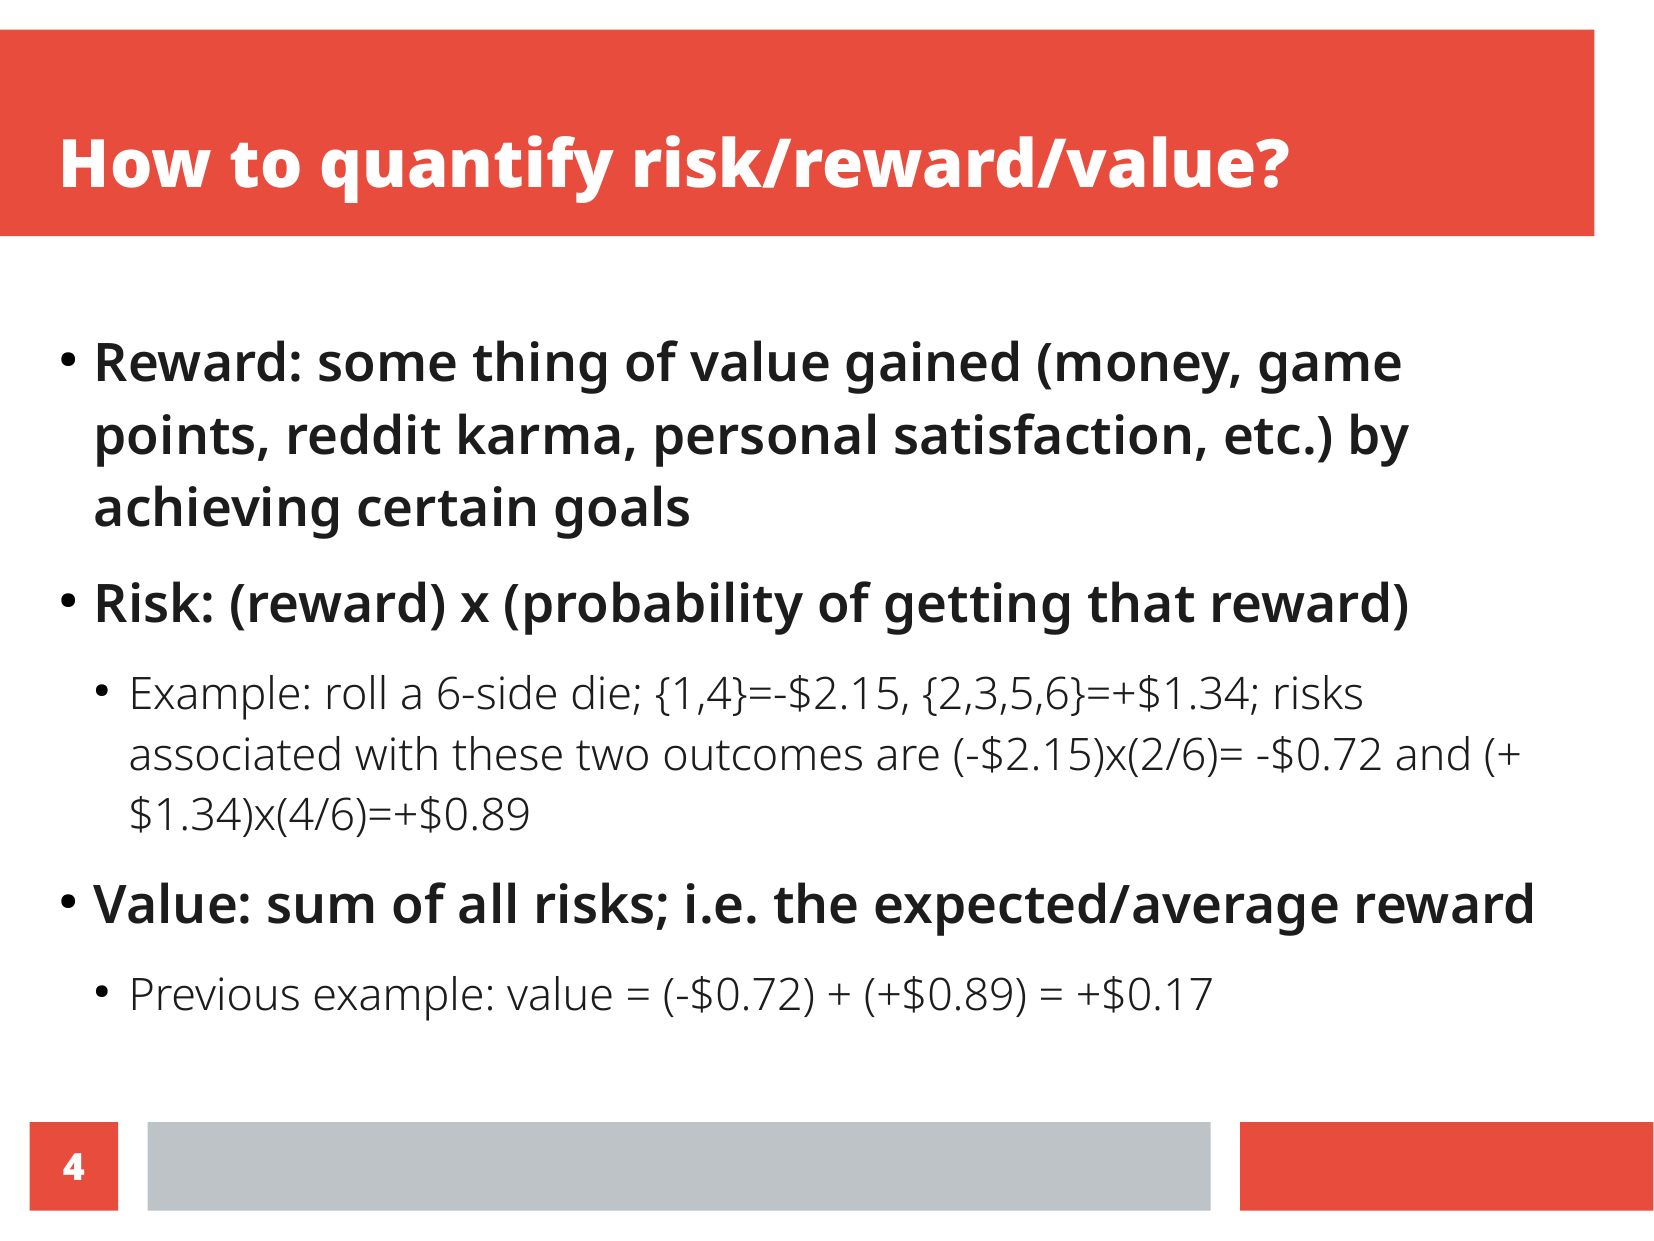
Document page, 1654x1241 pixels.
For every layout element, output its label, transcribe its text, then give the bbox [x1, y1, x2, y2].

title How to quantify risk/reward/value? [59, 59, 1595, 207]
list Reward: some thing of value gained (money, game points, reddit karma, personal satisfaction, etc.) by achieving certain goals Risk: (reward) x (probability of getting that reward) Example: roll a 6-side die; {1,4}=-$2.15, {2,3,5,6}=+$1.34; risks associated with these two outcomes are (-$2.15)x(2/6)= -$0.72 and (+$1.34)x(4/6)=+$0.89 Value: sum of all risks; i.e. the expected/average reward Previous example: value = (-$0.72) + (+$0.89) = +$0.17 [59, 324, 1565, 1093]
